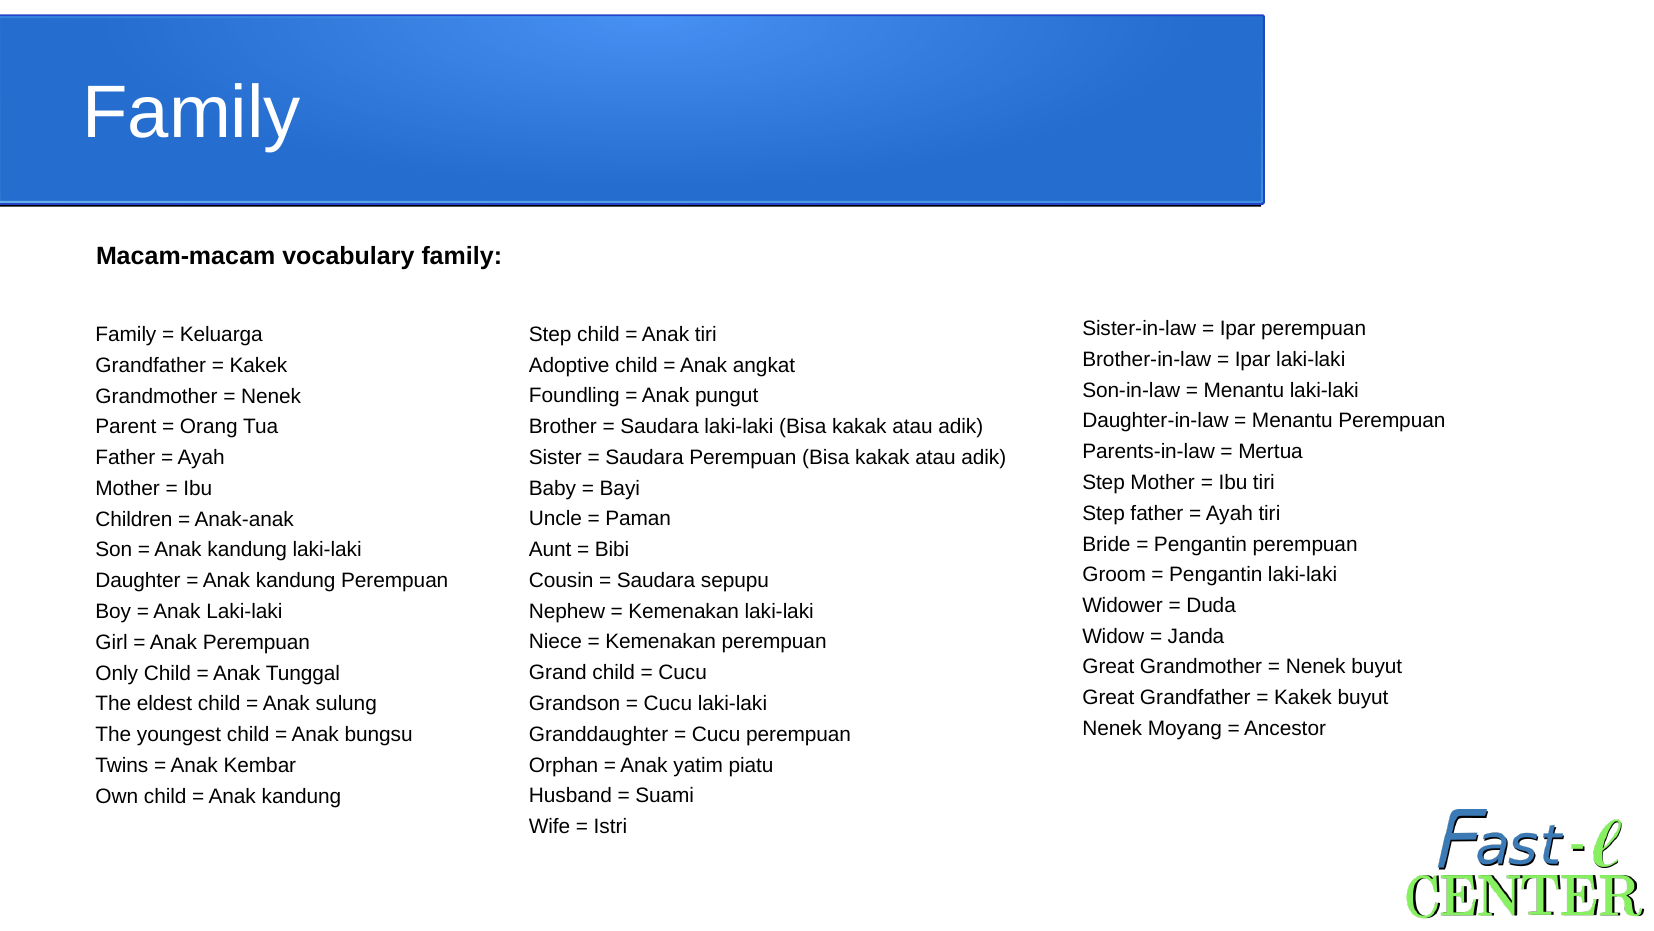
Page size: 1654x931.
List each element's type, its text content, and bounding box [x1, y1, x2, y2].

text_box Family = Keluarga Grandfather = Kakek Grandmother = Nenek Parent = Orang Tua Father = Ayah Mother = Ibu Children = Anak-anak Son = Anak kandung laki-laki Daughter = Anak kandung Perempuan Boy = Anak Laki-laki Girl = Anak Perempuan Only Child = Anak Tunggal The eldest child = Anak sulung The youngest child = Anak bungsu Twins = Anak Kembar Own child = Anak kandung [80, 315, 463, 858]
text_box Sister-in-law = Ipar perempuan Brother-in-law = Ipar laki-laki Son-in-law = Menantu laki-laki Daughter-in-law = Menantu Perempuan Parents-in-law = Mertua Step Mother = Ibu tiri Step father = Ayah tiri Bride = Pengantin perempuan Groom = Pengantin laki-laki Widower = Duda Widow = Janda Great Grandmother = Nenek buyut Great Grandfather = Kakek buyut Nenek Moyang = Ancestor [1067, 309, 1461, 779]
title Family [82, 35, 1235, 189]
text_box Macam-macam vocabulary family: [81, 234, 519, 278]
picture [1406, 809, 1645, 921]
text_box Step child = Anak tiri Adoptive child = Anak angkat Foundling = Anak pungut Brother = Saudara laki-laki (Bisa kakak atau adik) Sister = Saudara Perempuan (Bisa kakak atau adik) Baby = Bayi Uncle = Paman Aunt = Bibi Cousin = Saudara sepupu Nephew = Kemenakan laki-laki Niece = Kemenakan perempuan Grand child = Cucu Grandson = Cucu laki-laki Granddaughter = Cucu perempuan Orphan = Anak yatim piatu Husband = Suami Wife = Istri [514, 315, 1022, 877]
